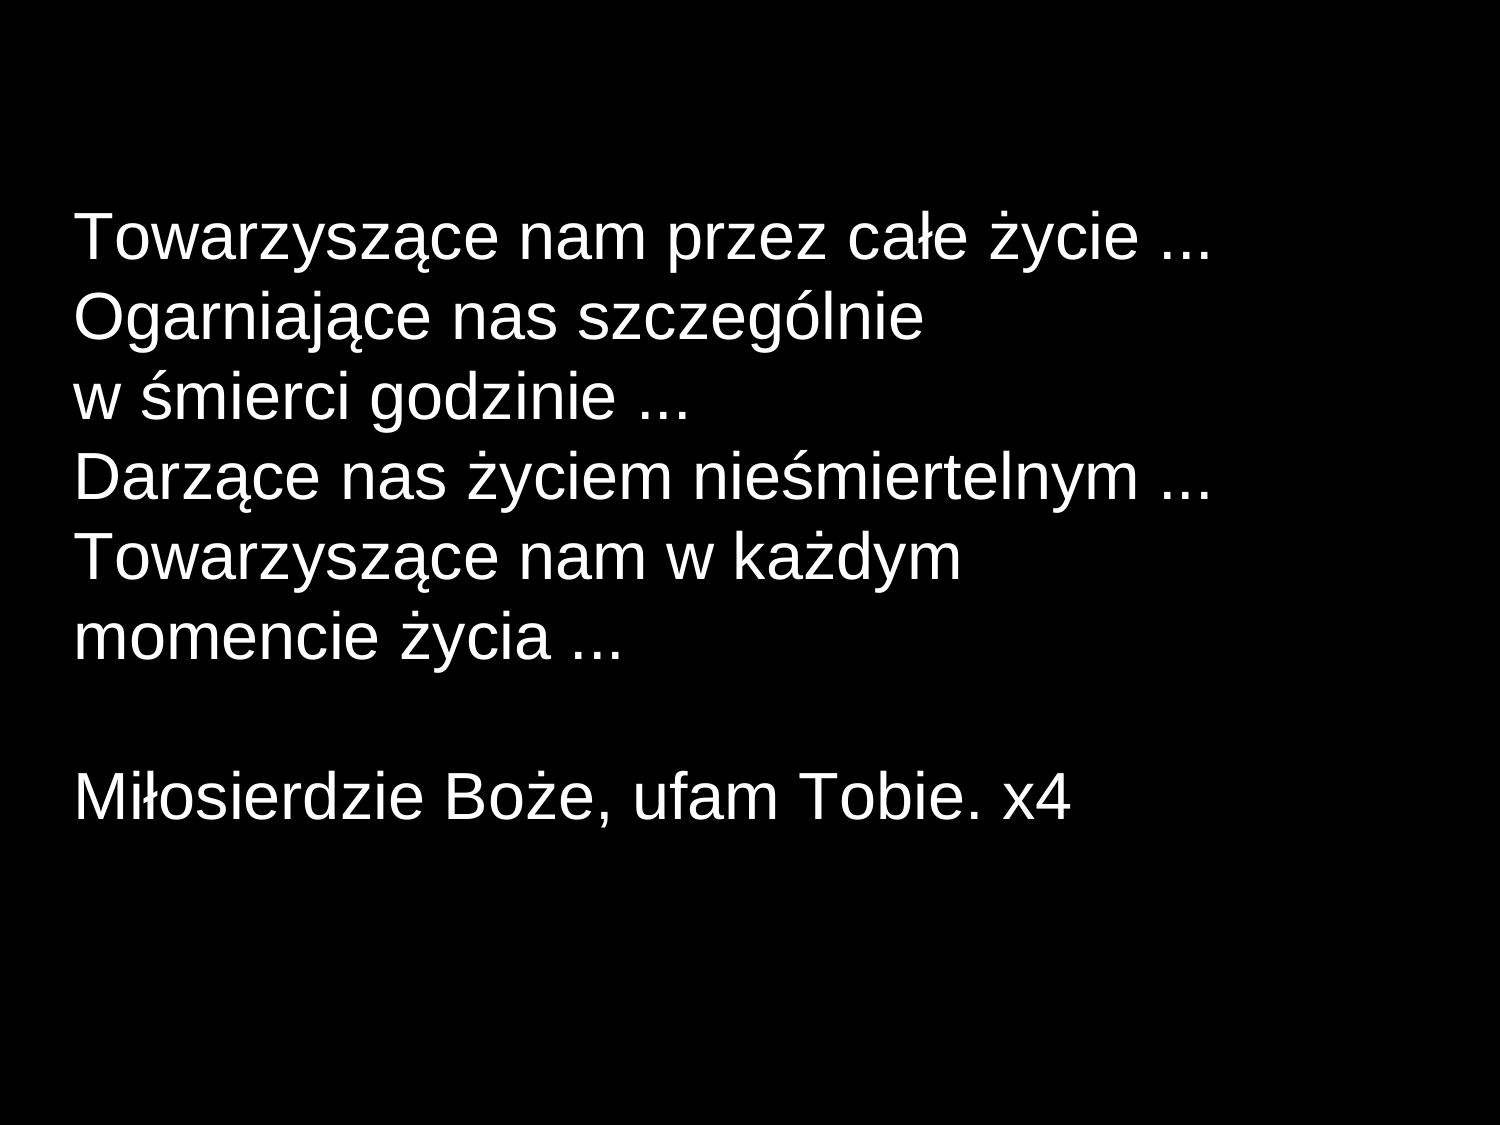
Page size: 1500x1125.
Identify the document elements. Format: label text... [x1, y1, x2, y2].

text_box Towarzyszące nam przez całe życie ... Ogarniające nas szczególnie w śmierci godzinie ... Darzące nas życiem nieśmiertelnym ... Towarzyszące nam w każdym momencie życia ... Miłosierdzie Boże, ufam Tobie. x4 [58, 185, 1459, 841]
